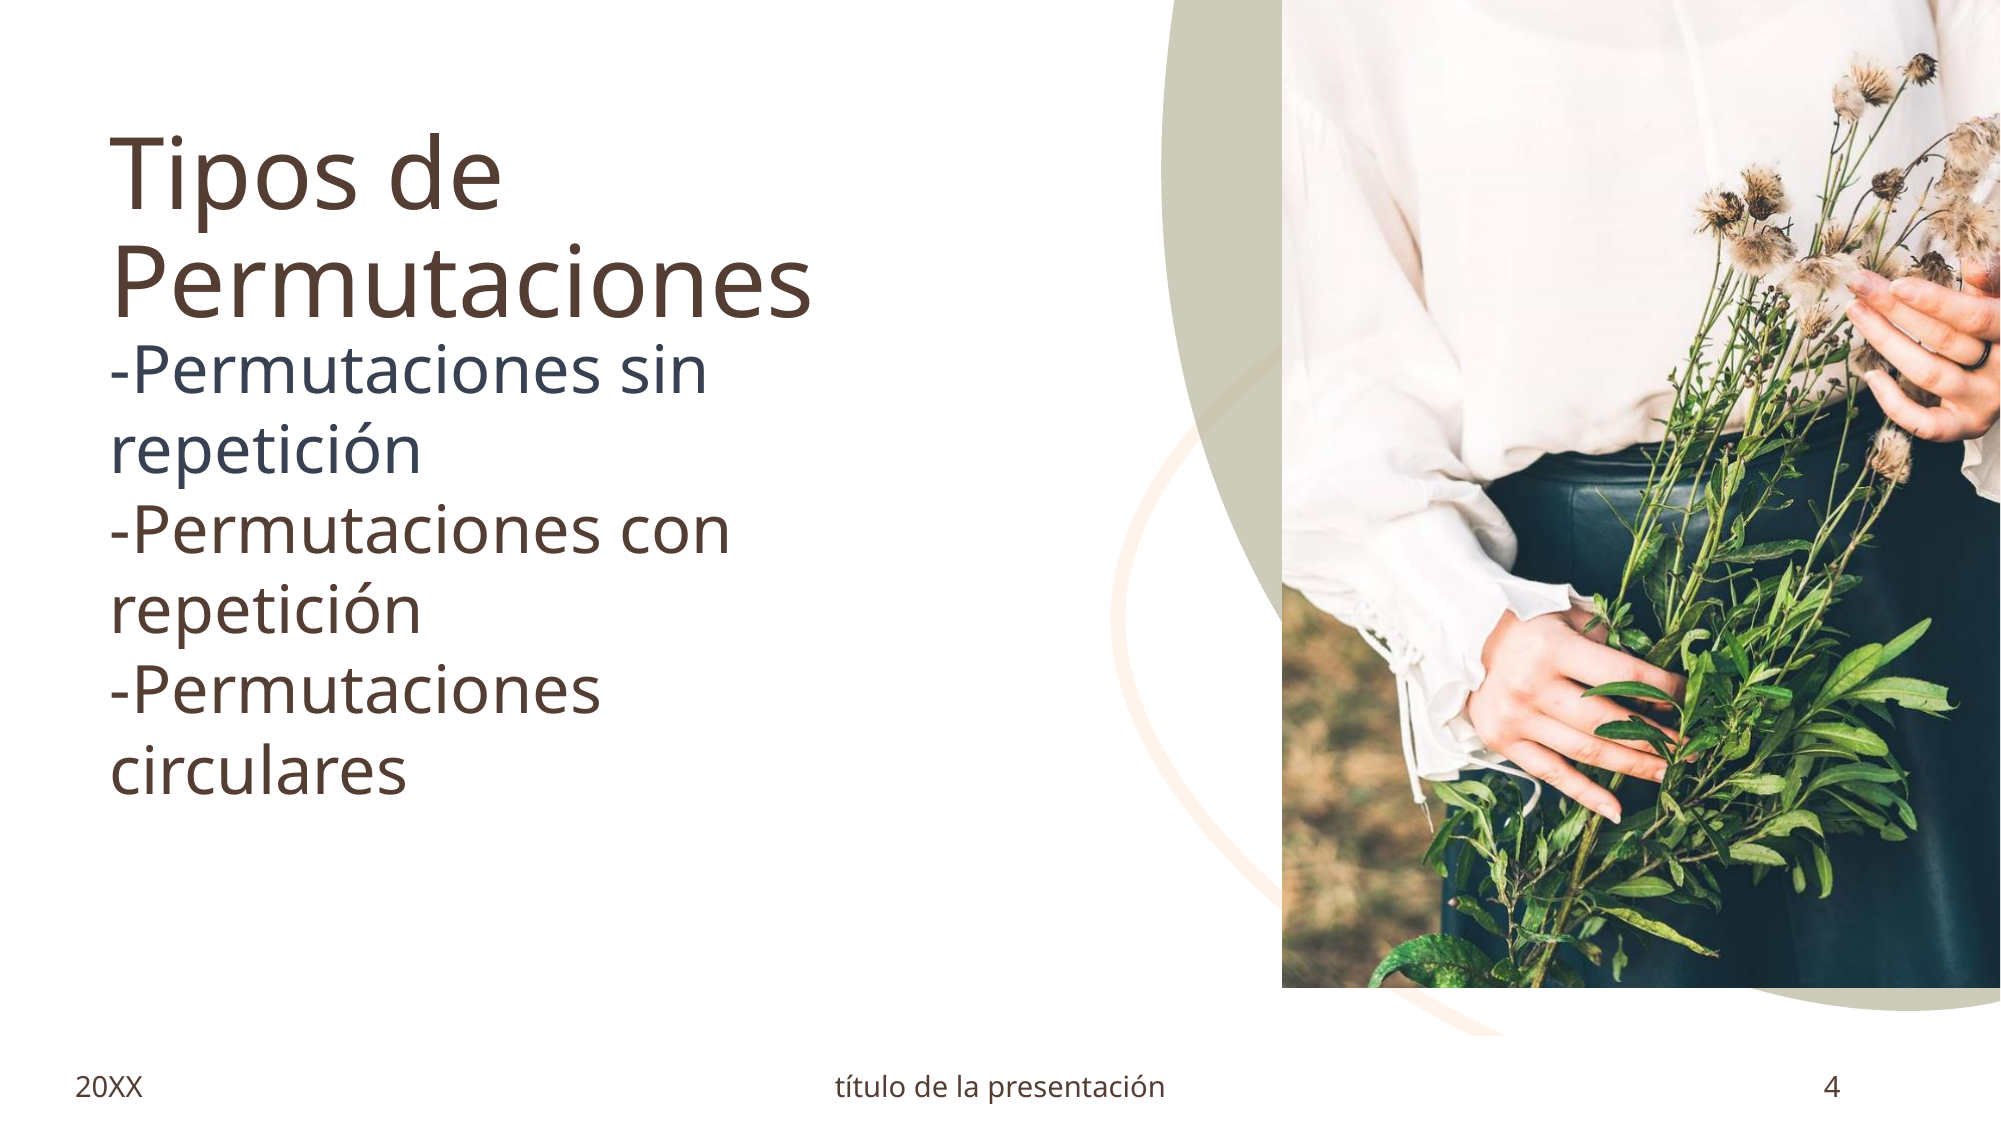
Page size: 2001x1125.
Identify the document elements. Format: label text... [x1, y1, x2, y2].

picture [1282, 0, 2000, 988]
slide_number 20XX [60, 1060, 222, 1112]
title Tipos de Permutaciones [94, 115, 1162, 227]
footer título de la presentación [718, 1060, 1283, 1112]
slide_number 4 [1808, 1060, 1971, 1112]
list -Permutaciones sin repetición -Permutaciones con repetición -Permutaciones circulares [94, 319, 845, 988]
